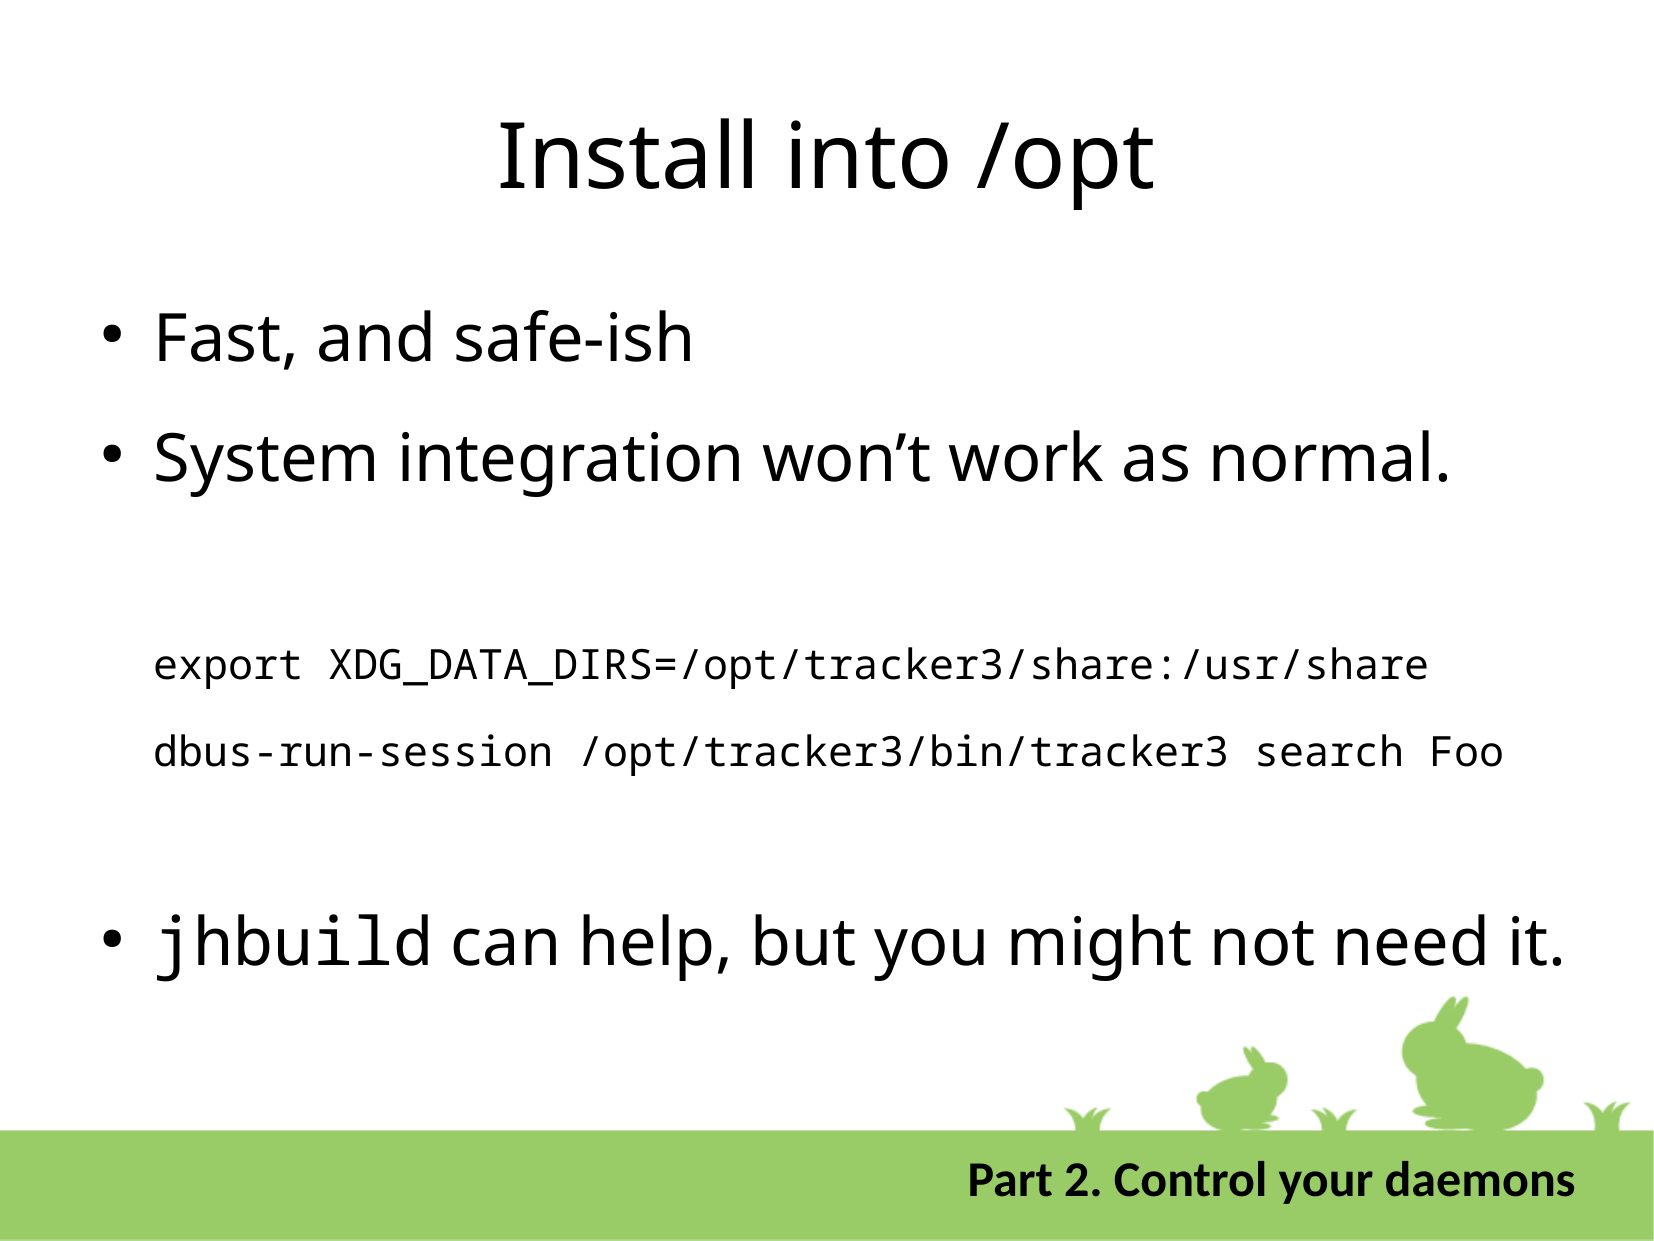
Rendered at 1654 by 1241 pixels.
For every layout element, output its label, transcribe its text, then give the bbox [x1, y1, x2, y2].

text_box Part 2. Control your daemons [874, 1151, 1614, 1217]
picture [0, 0, 1654, 1241]
list Fast, and safe-ish System integration won’t work as normal. export XDG_DATA_DIRS=/opt/tracker3/share:/usr/share dbus-run-session /opt/tracker3/bin/tracker3 search Foo jhbuild can help, but you might not need it. [82, 290, 1571, 1010]
title Install into /opt [82, 49, 1571, 257]
